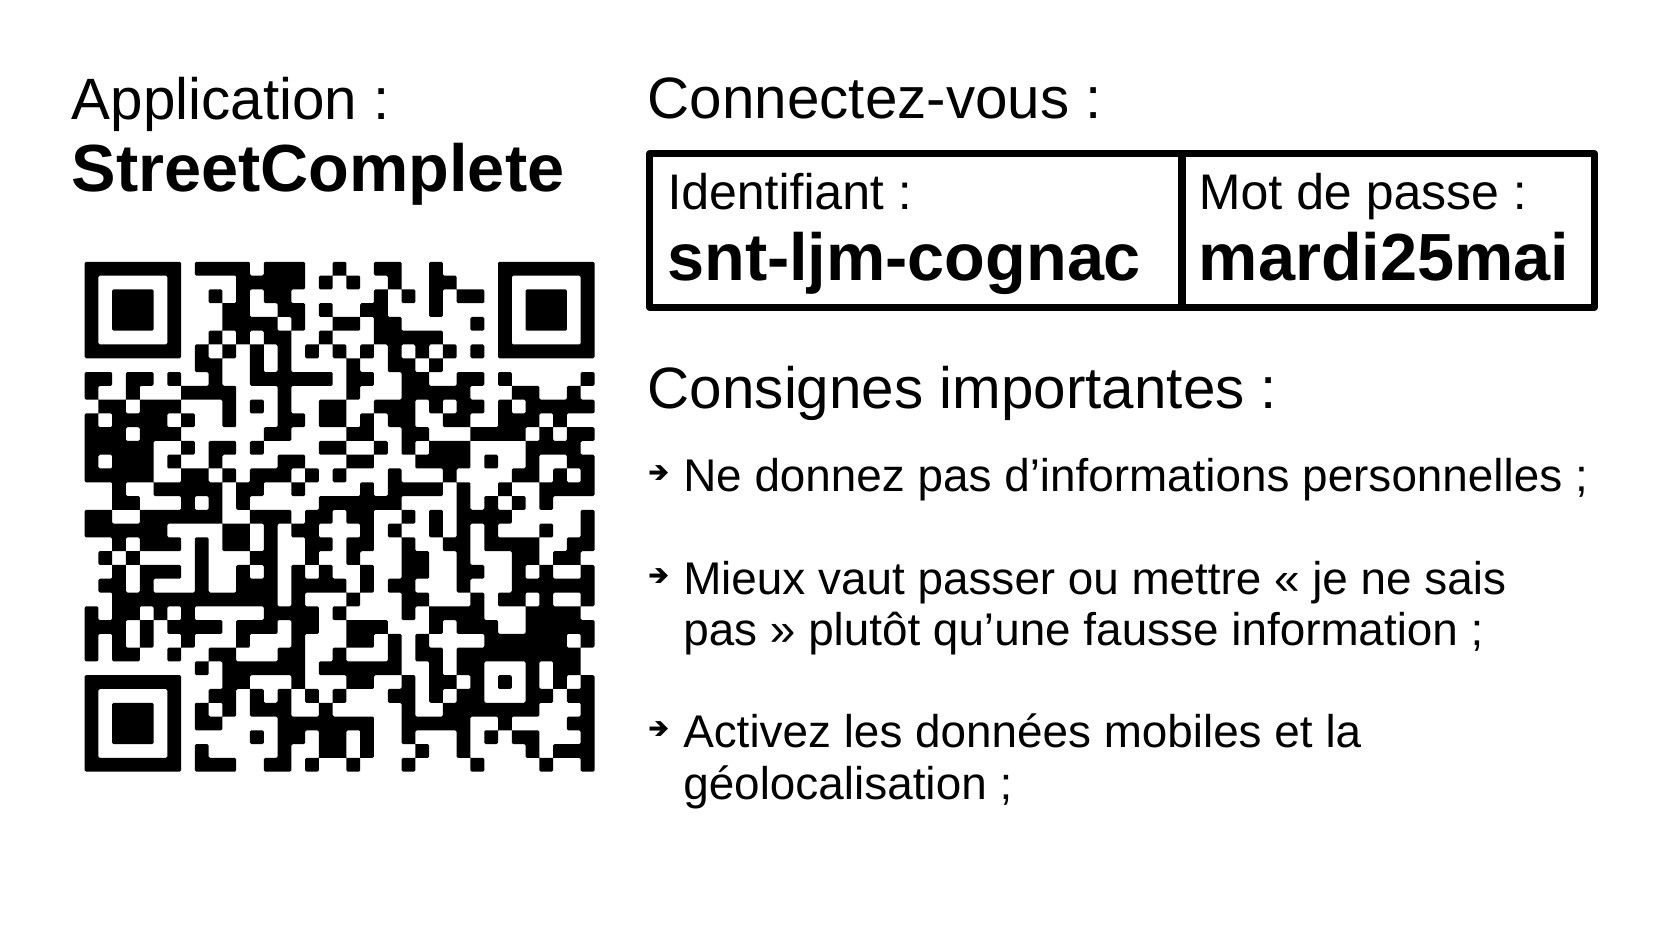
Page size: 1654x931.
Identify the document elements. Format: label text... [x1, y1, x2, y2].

text_box Identifiant : snt-ljm-cognac [649, 153, 1184, 308]
text_box Mot de passe : mardi25mai [1186, 153, 1595, 308]
text_box Application : StreetComplete [57, 59, 591, 206]
picture [29, 206, 650, 827]
text_box Connectez-vous : [633, 58, 1118, 139]
text_box Consignes importantes : Ne donnez pas d’informations personnelles ; Mieux vaut passer ou mettre « je ne sais pas » plutôt qu’une fausse information ; Activez les données mobiles et la géolocalisation ; [633, 348, 1625, 817]
